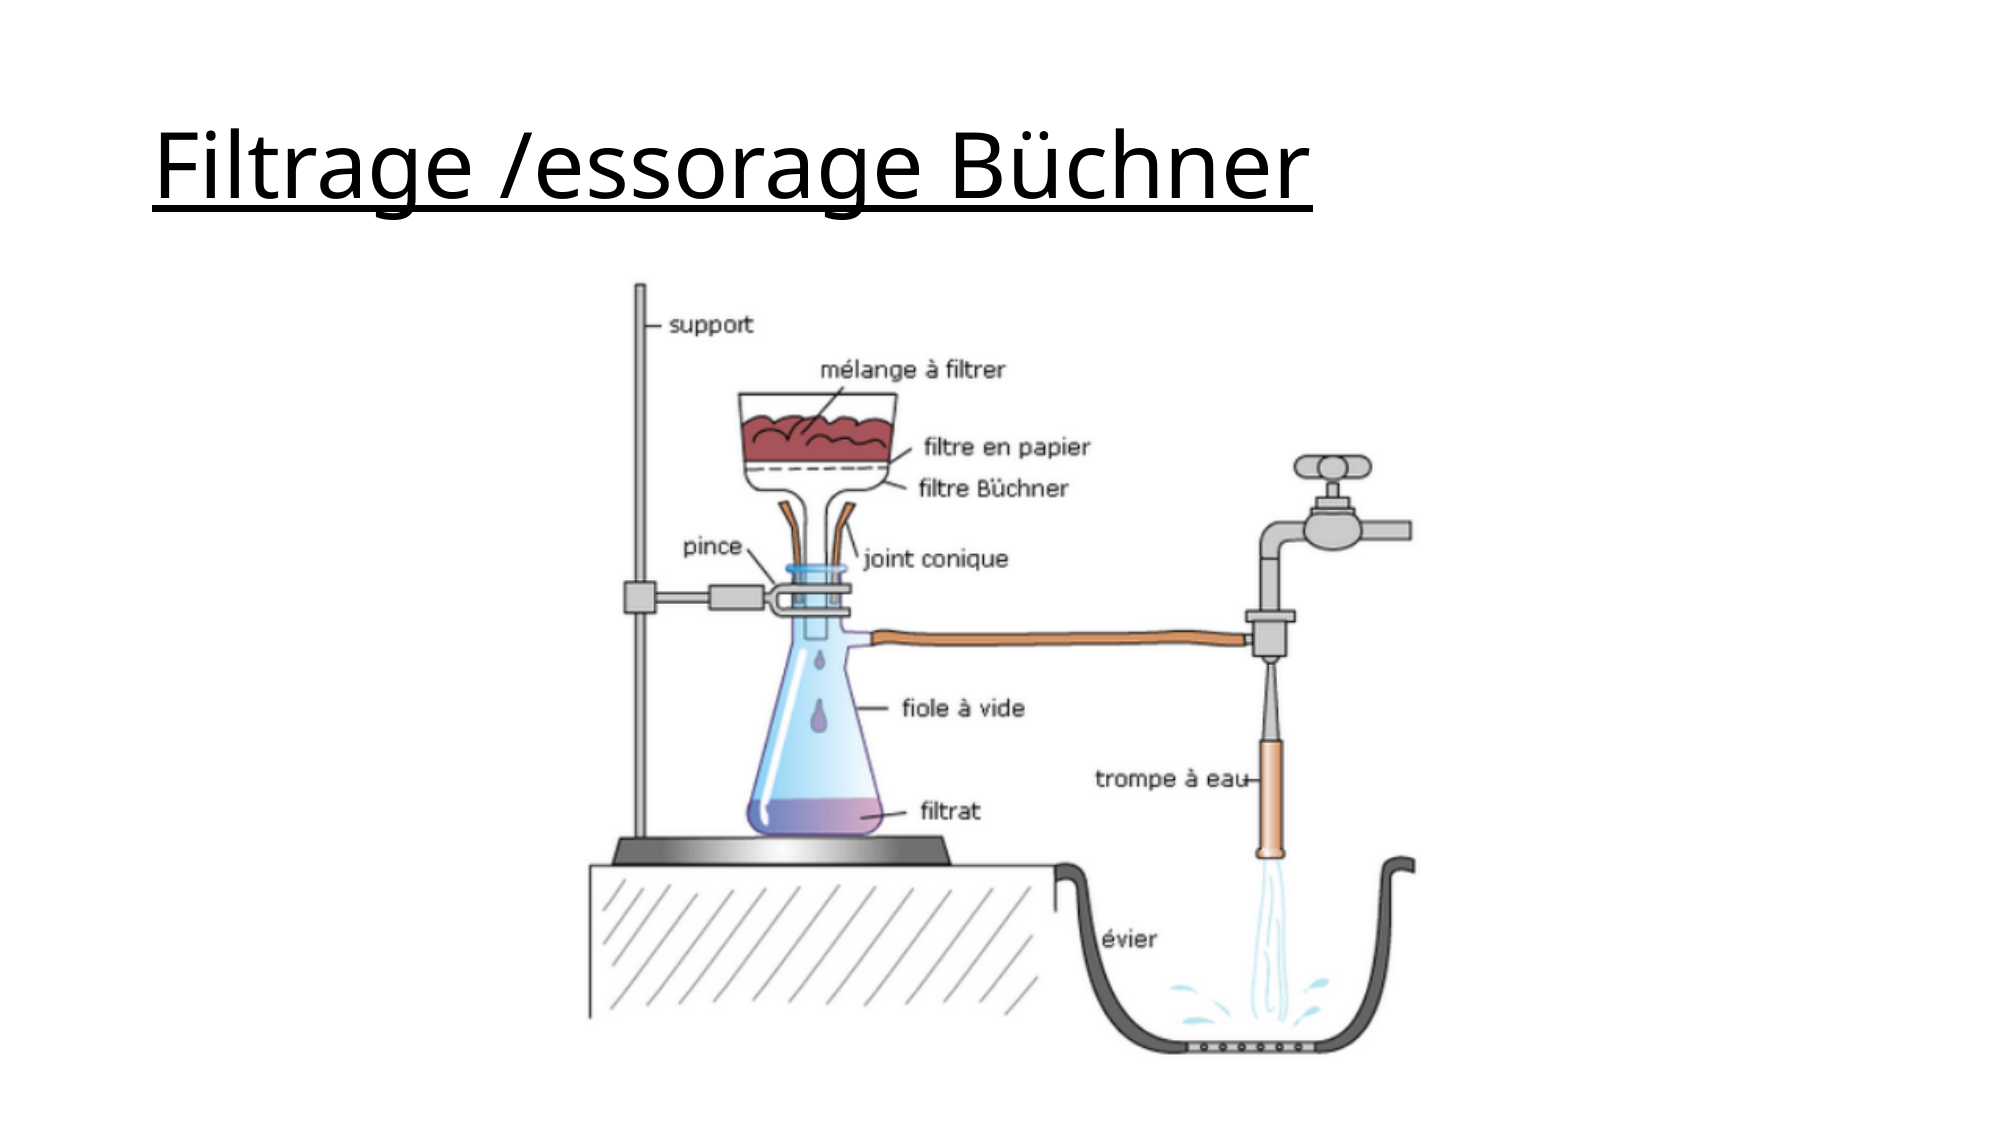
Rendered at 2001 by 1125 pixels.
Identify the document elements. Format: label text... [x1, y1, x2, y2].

picture [546, 277, 1454, 1064]
title Filtrage /essorage Büchner [137, 59, 1863, 278]
